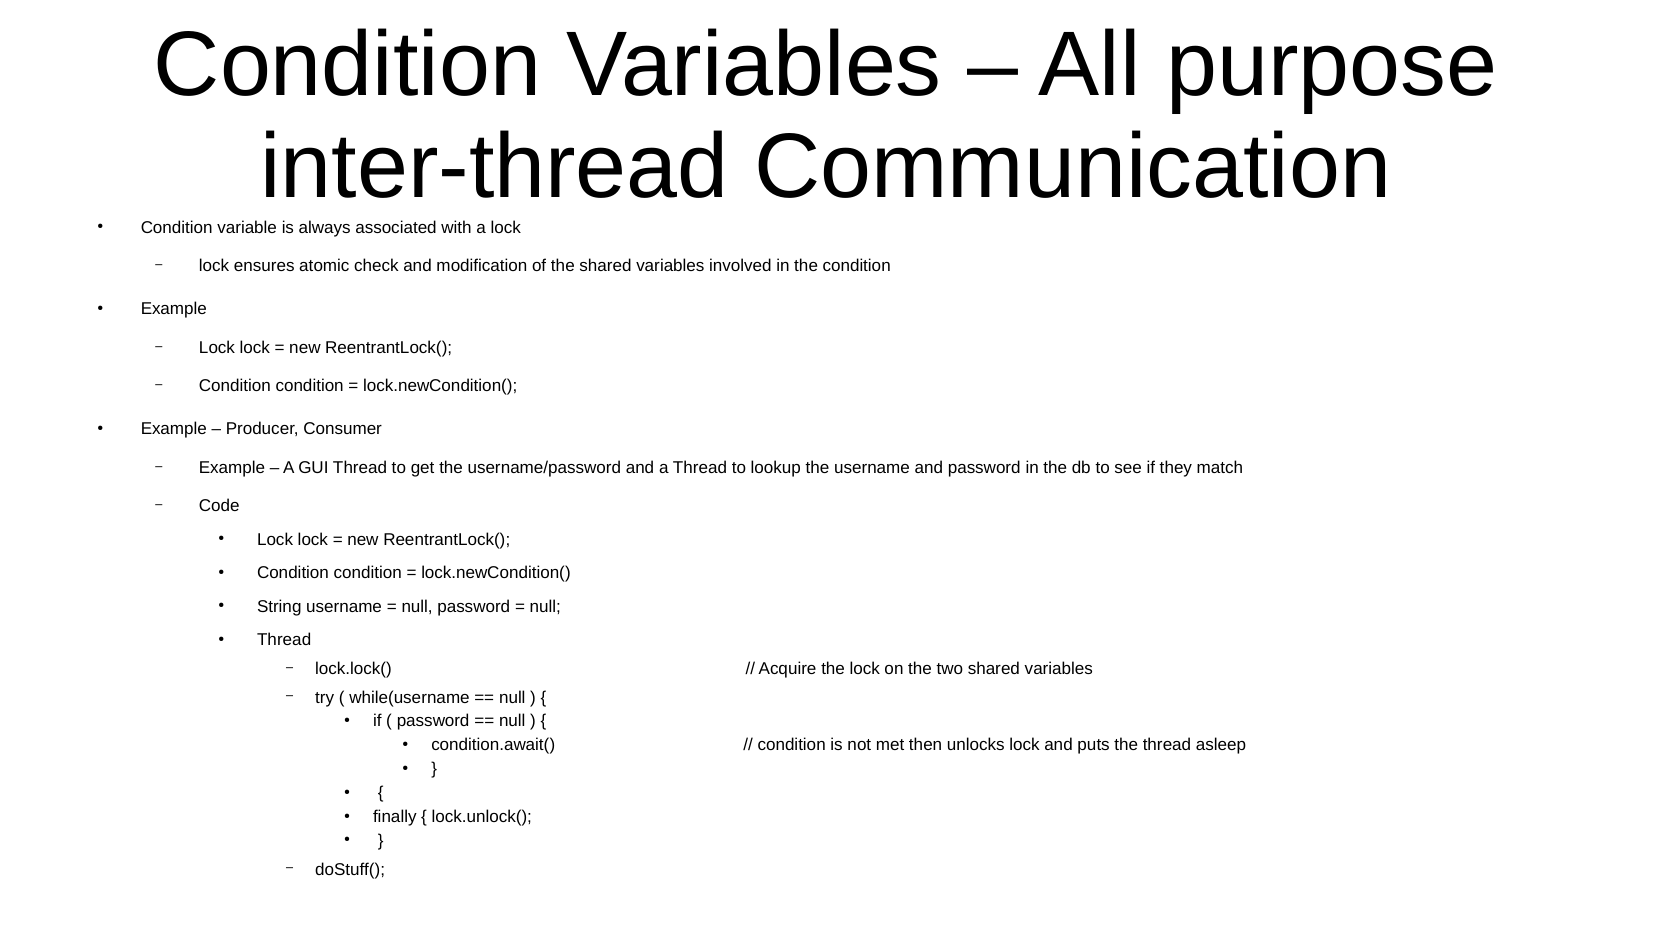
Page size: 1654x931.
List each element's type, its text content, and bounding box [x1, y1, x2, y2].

title Condition Variables – All purpose inter-thread Communication [82, 12, 1571, 217]
list Condition variable is always associated with a lock lock ensures atomic check and modification of the shared variables involved in the condition Example Lock lock = new ReentrantLock(); Condition condition = lock.newCondition(); Example – Producer, Consumer Example – A GUI Thread to get the username/password and a Thread to lookup the username and password in the db to see if they match Code Lock lock = new ReentrantLock(); Condition condition = lock.newCondition() String username = null, password = null; Thread lock.lock() // Acquire the lock on the two shared variables try ( while(username == null ) { if ( password == null ) { condition.await() // condition is not met then unlocks lock and puts the thread asleep } { finally { lock.unlock(); } doStuff(); [82, 217, 1621, 886]
